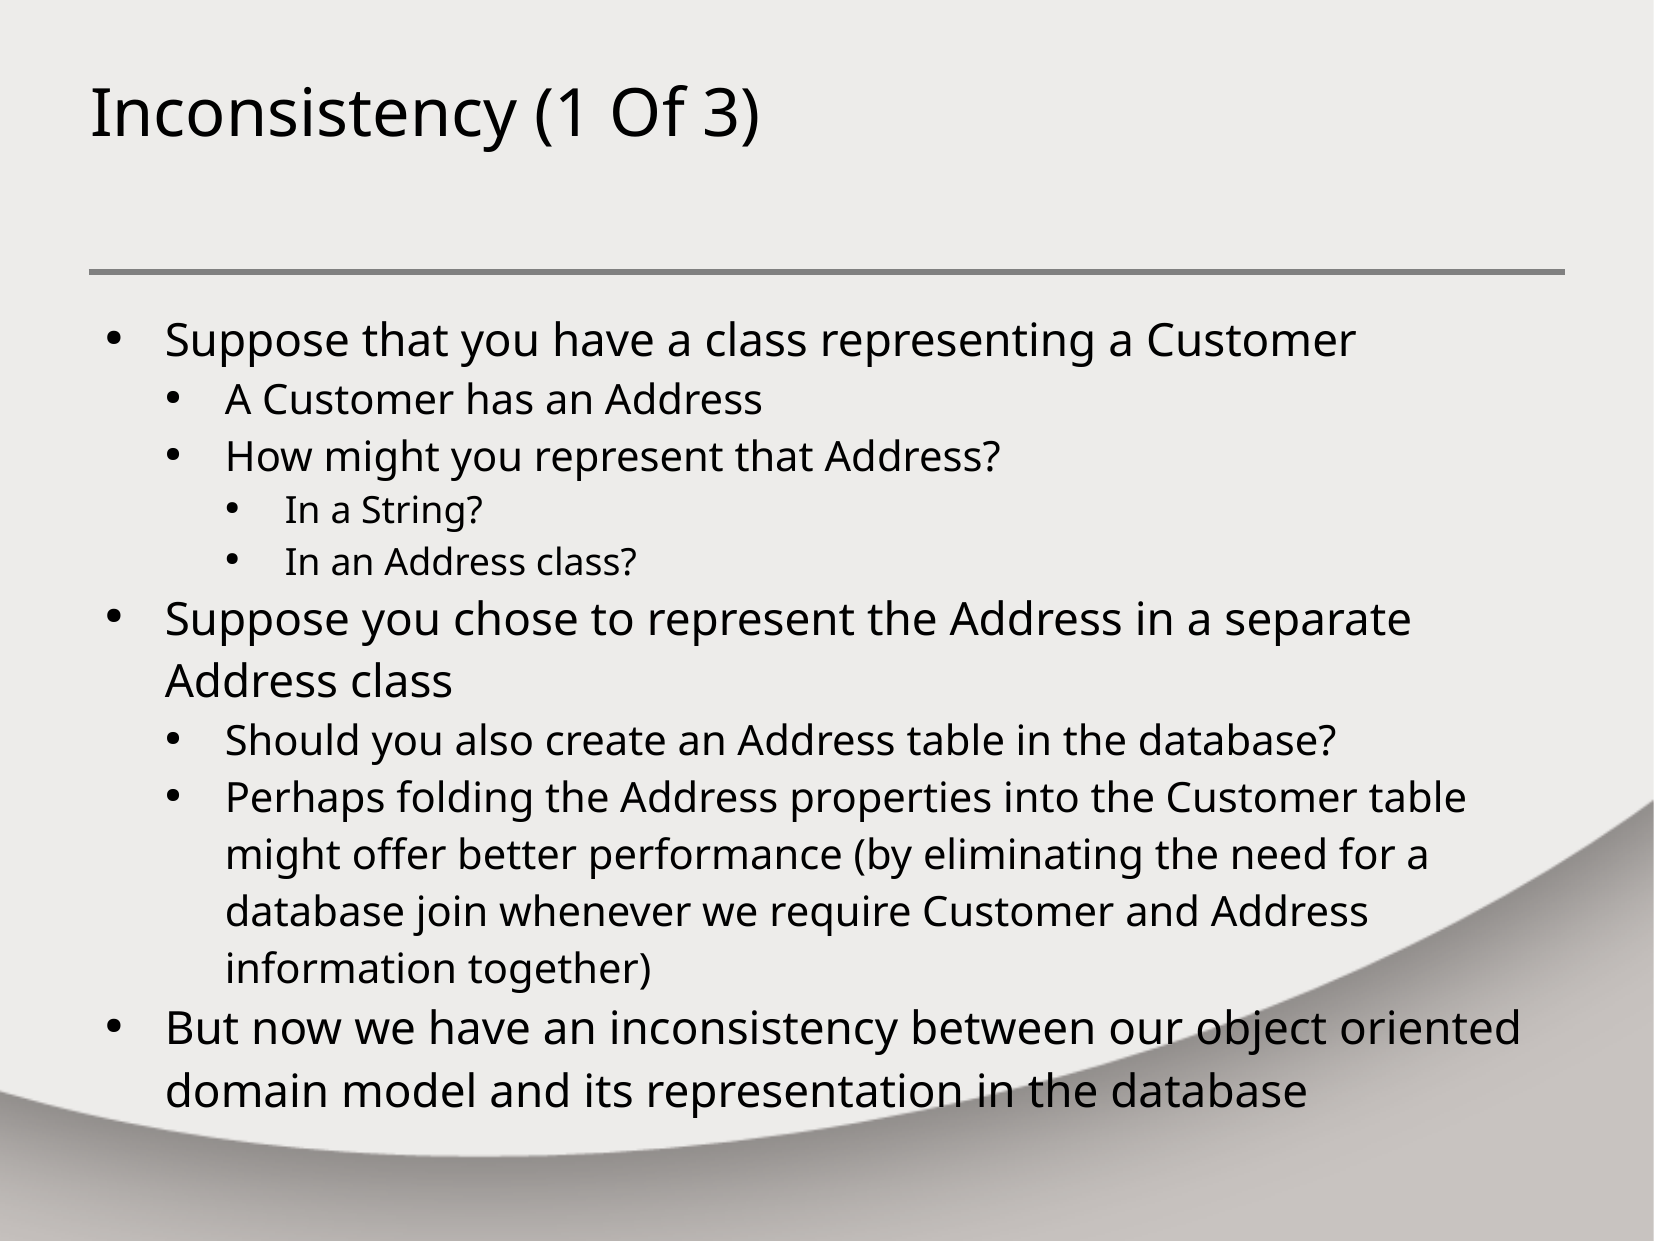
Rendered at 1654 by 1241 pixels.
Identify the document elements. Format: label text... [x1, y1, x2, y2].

text_box Suppose that you have a class representing a Customer A Customer has an Address How might you represent that Address? In a String? In an Address class? Suppose you chose to represent the Address in a separate Address class Should you also create an Address table in the database? Perhaps folding the Address properties into the Customer table might offer better performance (by eliminating the need for a database join whenever we require Customer and Address information together) But now we have an inconsistency between our object oriented domain model and its representation in the database [90, 300, 1567, 1157]
title Inconsistency (1 Of 3) [90, 75, 1565, 238]
picture [0, 0, 1654, 1241]
